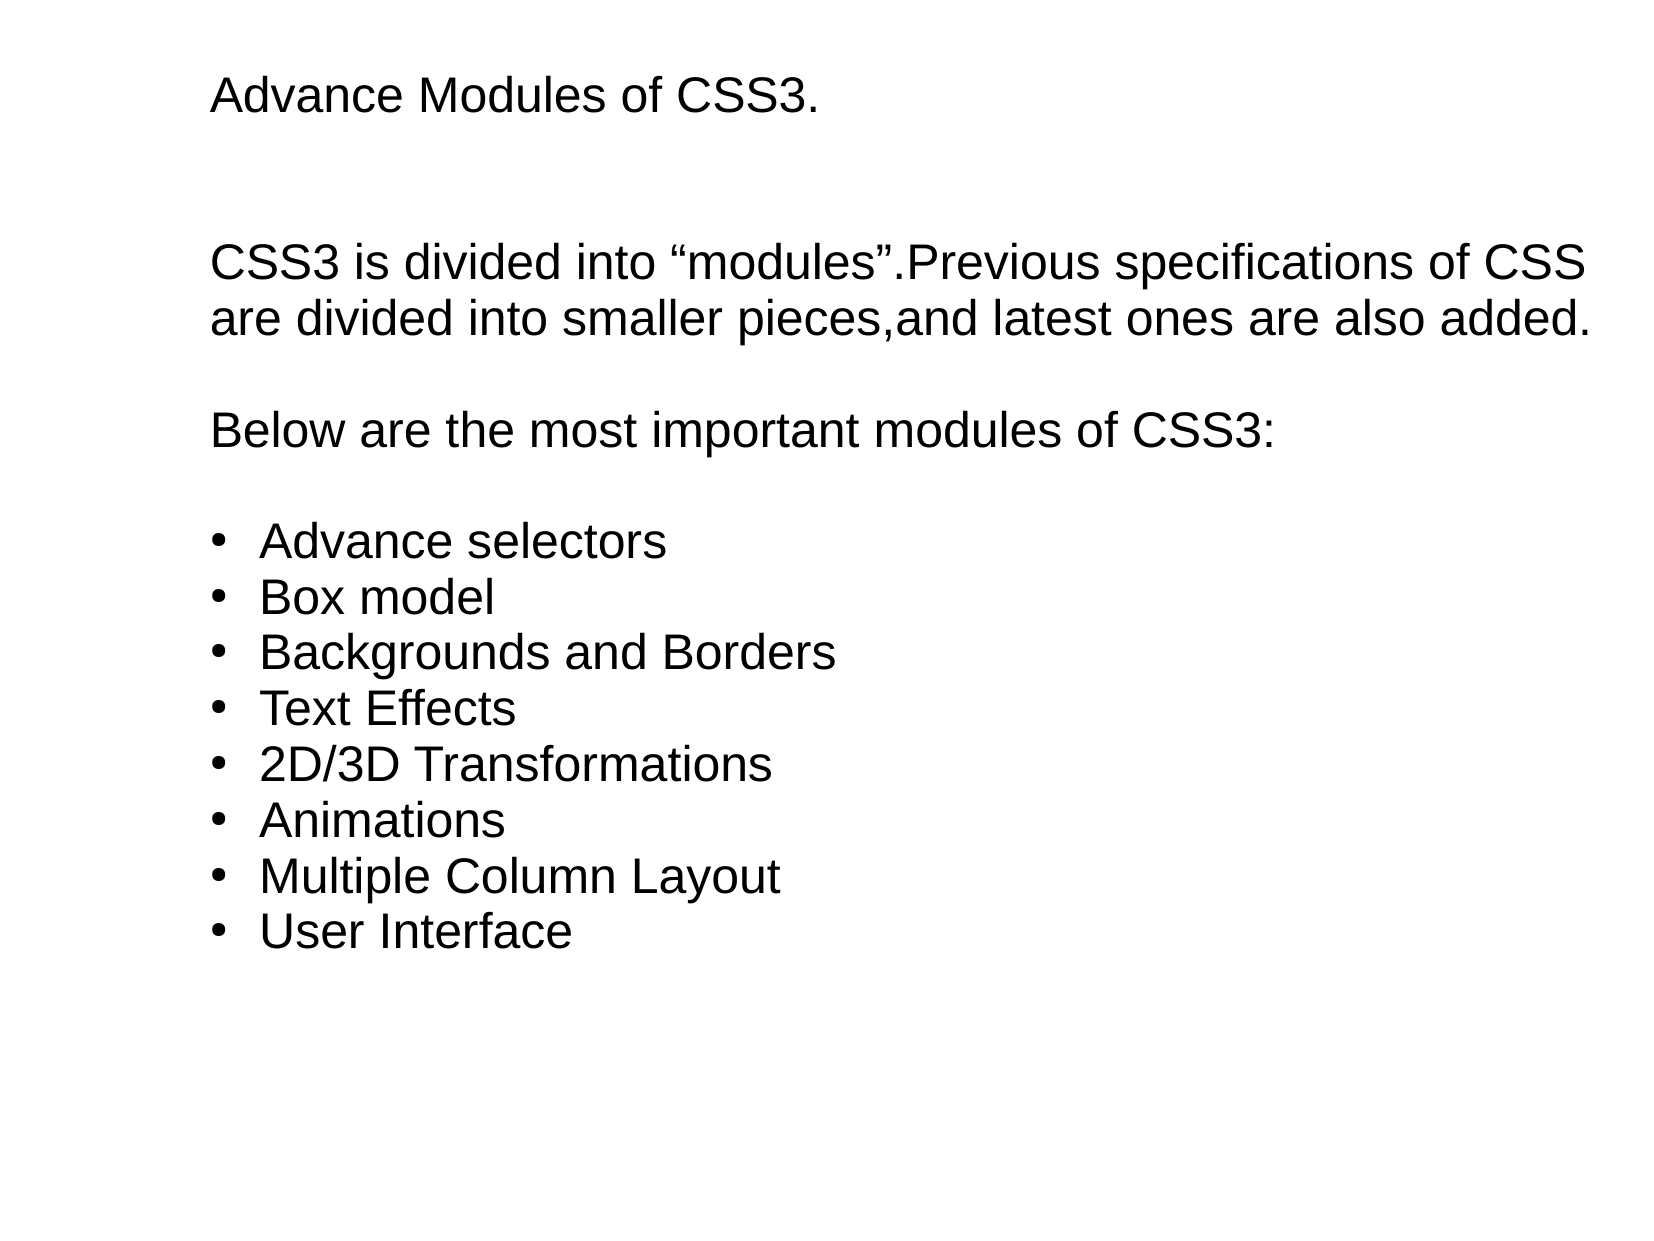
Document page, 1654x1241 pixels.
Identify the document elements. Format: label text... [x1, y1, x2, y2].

text_box Advance Modules of CSS3. CSS3 is divided into “modules”.Previous specifications of CSS are divided into smaller pieces,and latest ones are also added. Below are the most important modules of CSS3: Advance selectors Box model Backgrounds and Borders Text Effects 2D/3D Transformations Animations Multiple Column Layout User Interface [195, 60, 1623, 967]
